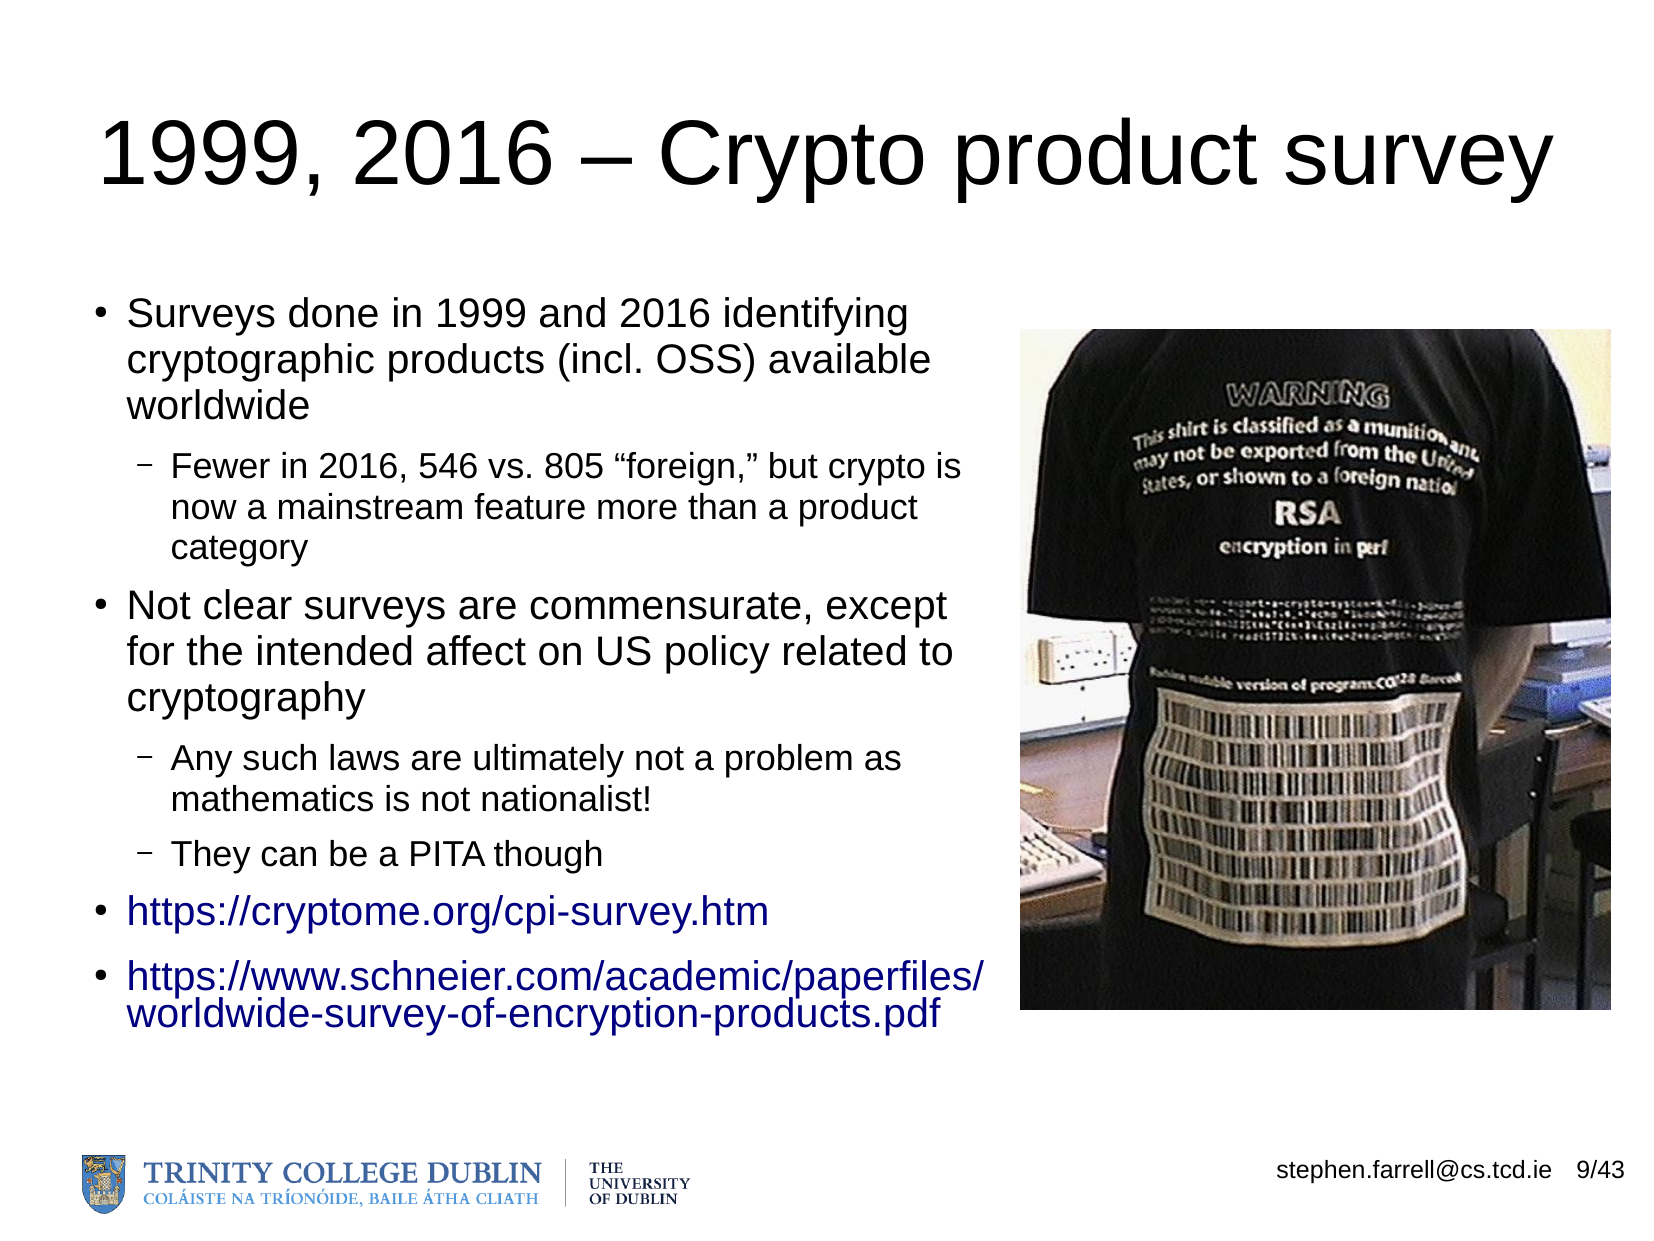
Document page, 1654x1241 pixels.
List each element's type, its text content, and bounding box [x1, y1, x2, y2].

picture [82, 1155, 694, 1214]
picture [1020, 329, 1611, 1010]
title 1999, 2016 – Crypto product survey [82, 49, 1571, 257]
list Surveys done in 1999 and 2016 identifying cryptographic products (incl. OSS) available worldwide Fewer in 2016, 546 vs. 805 “foreign,” but crypto is now a mainstream feature more than a product category Not clear surveys are commensurate, except for the intended affect on US policy related to cryptography Any such laws are ultimately not a problem as mathematics is not nationalist! They can be a PITA though https://cryptome.org/cpi-survey.htm https://www.schneier.com/academic/paperfiles/worldwide-survey-of-encryption-products.pdf [82, 290, 991, 1010]
